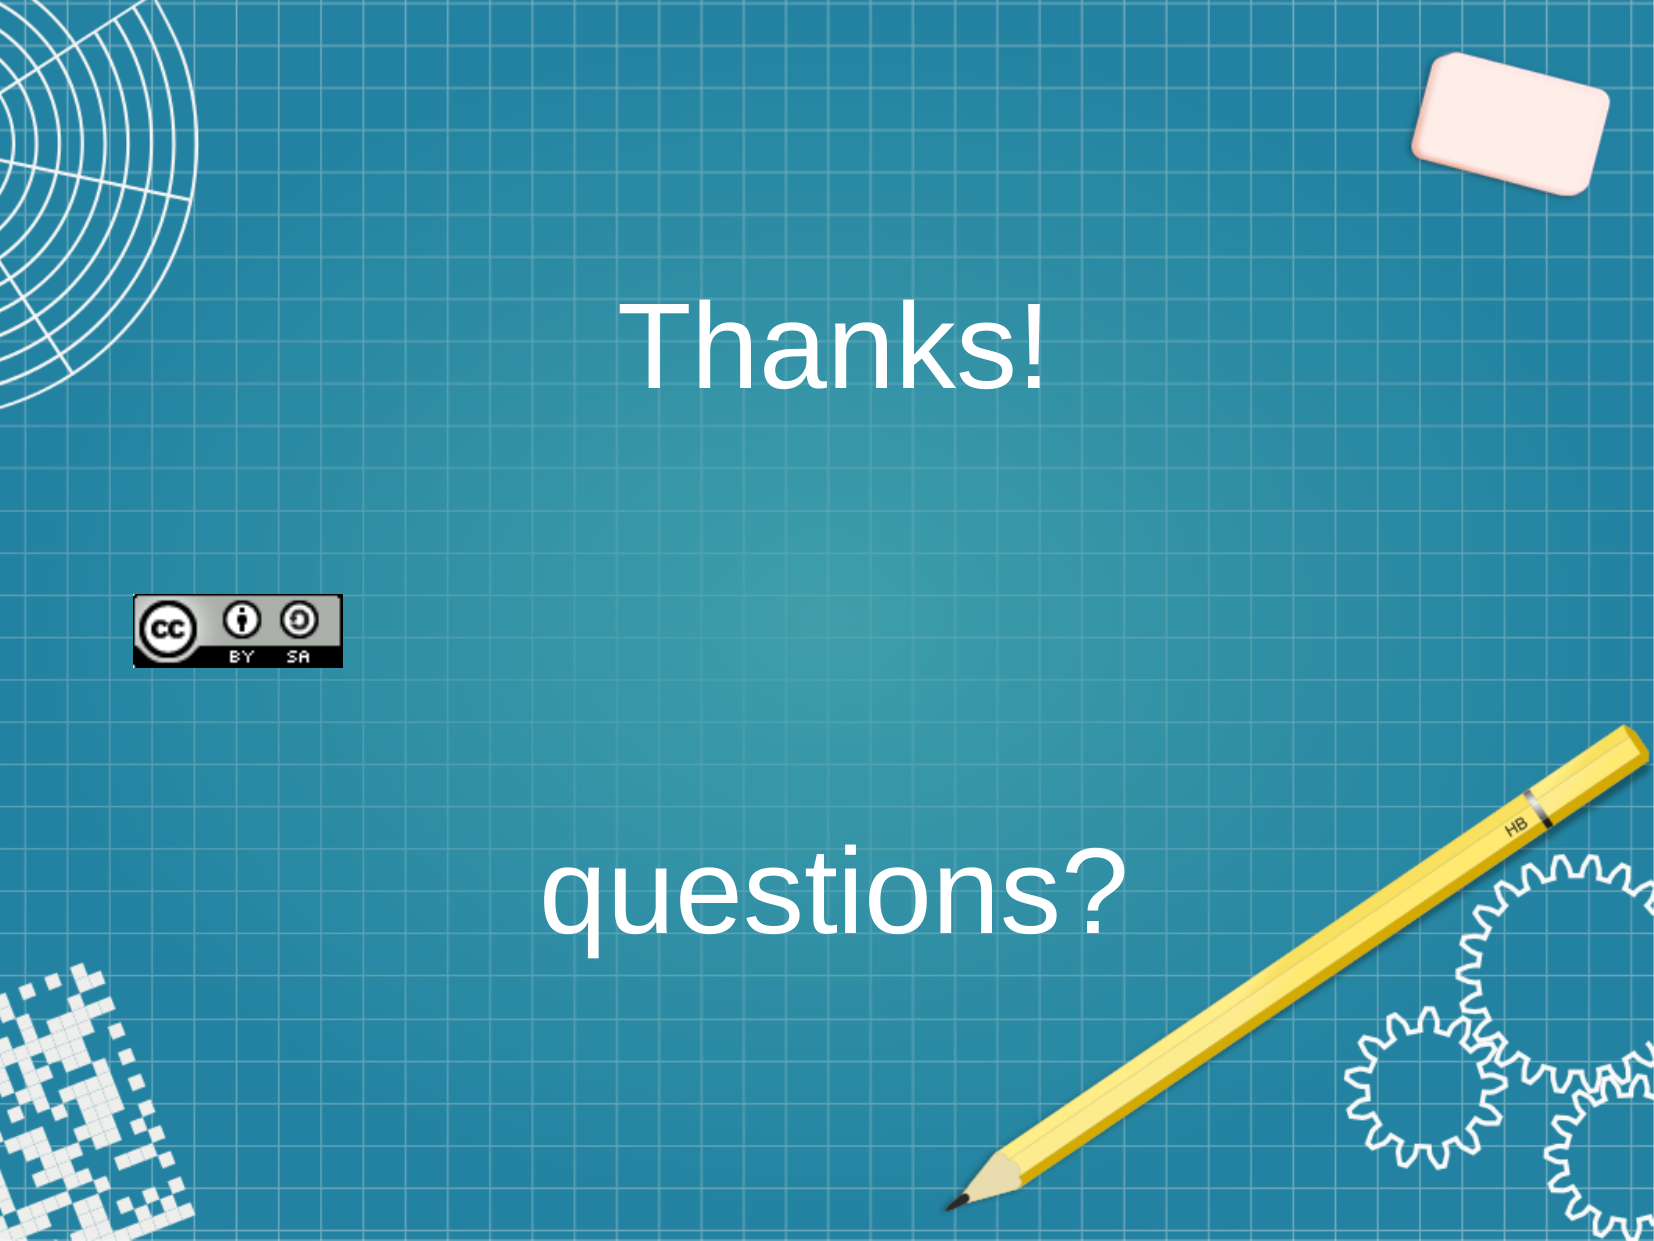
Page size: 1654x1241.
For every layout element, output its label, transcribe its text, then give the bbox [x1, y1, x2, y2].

picture [0, 0, 1654, 1241]
title Thanks! questions? [243, 277, 1426, 960]
